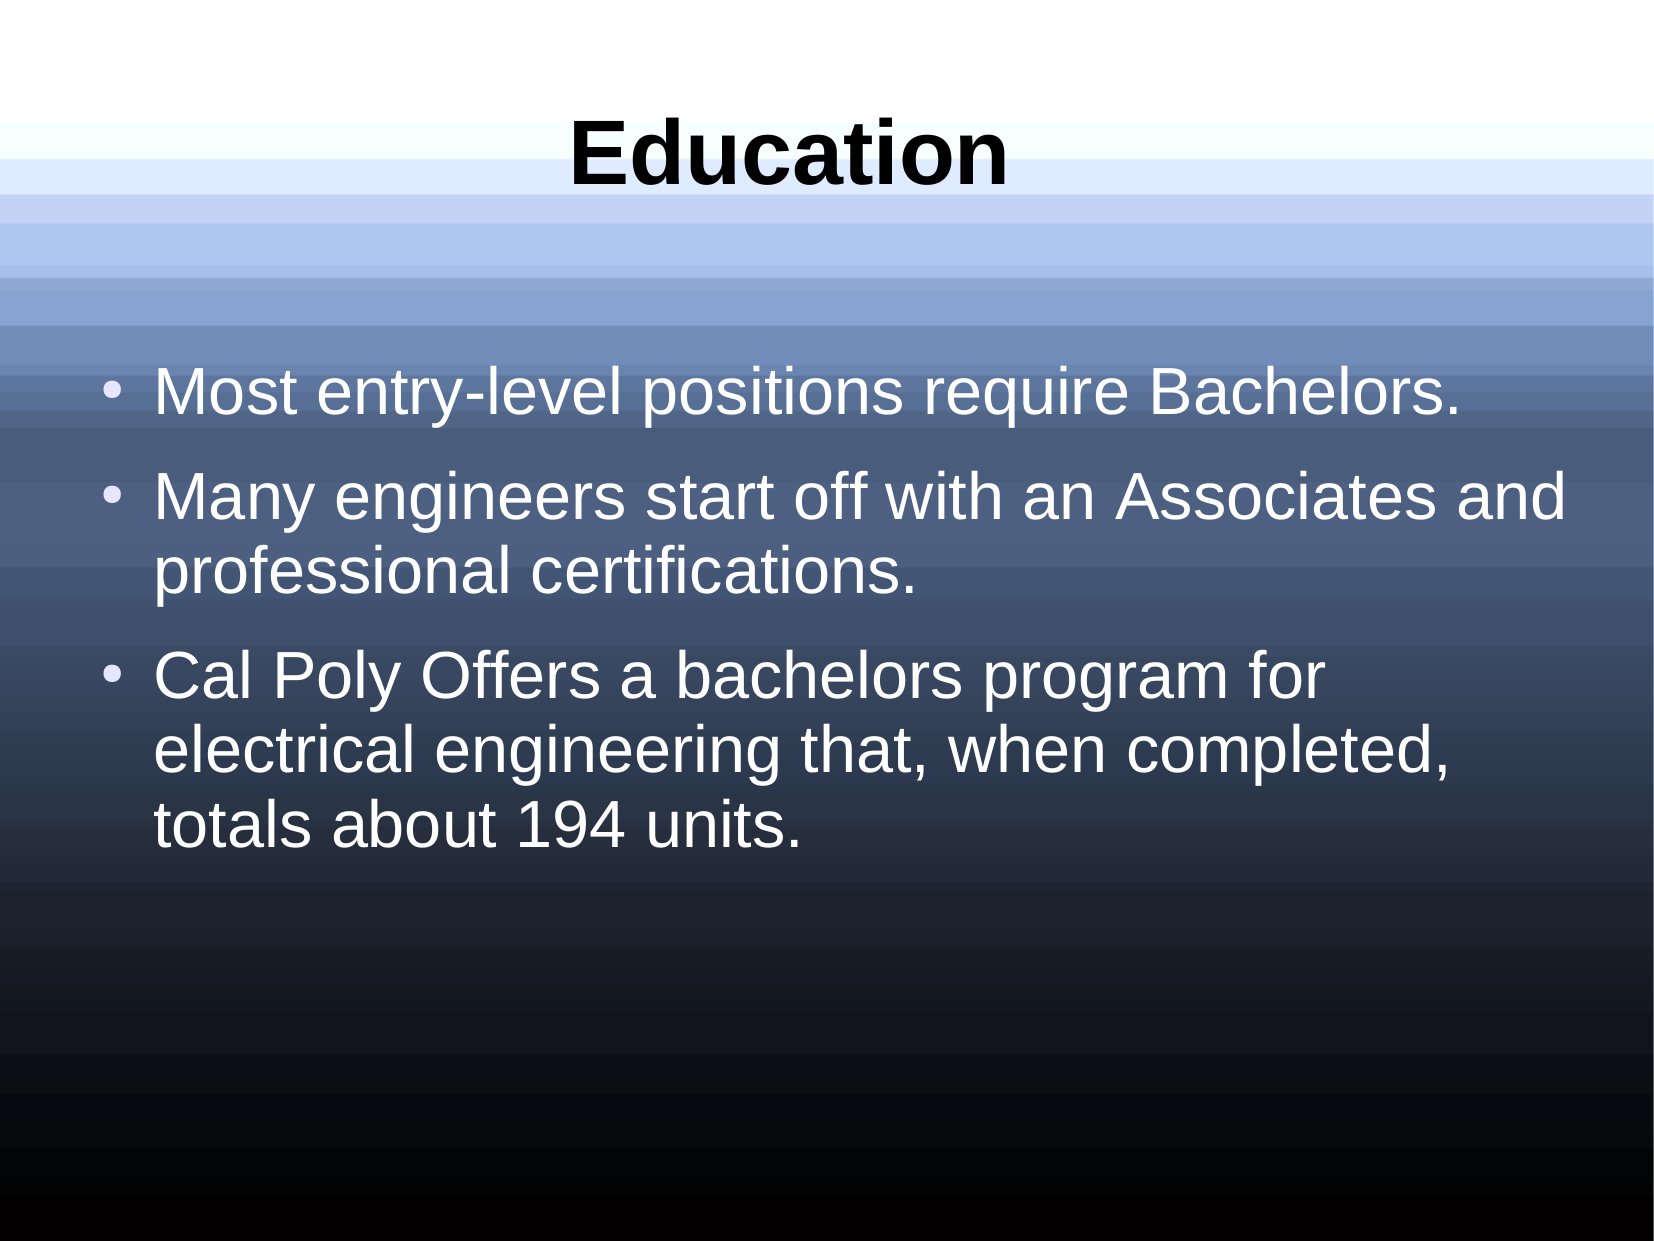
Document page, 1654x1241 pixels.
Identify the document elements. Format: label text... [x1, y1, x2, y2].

list Most entry-level positions require Bachelors. Many engineers start off with an Associates and professional certifications. Cal Poly Offers a bachelors program for electrical engineering that, when completed, totals about 194 units. [82, 354, 1571, 1109]
title Education [82, 49, 1571, 257]
picture [0, 0, 1654, 1241]
